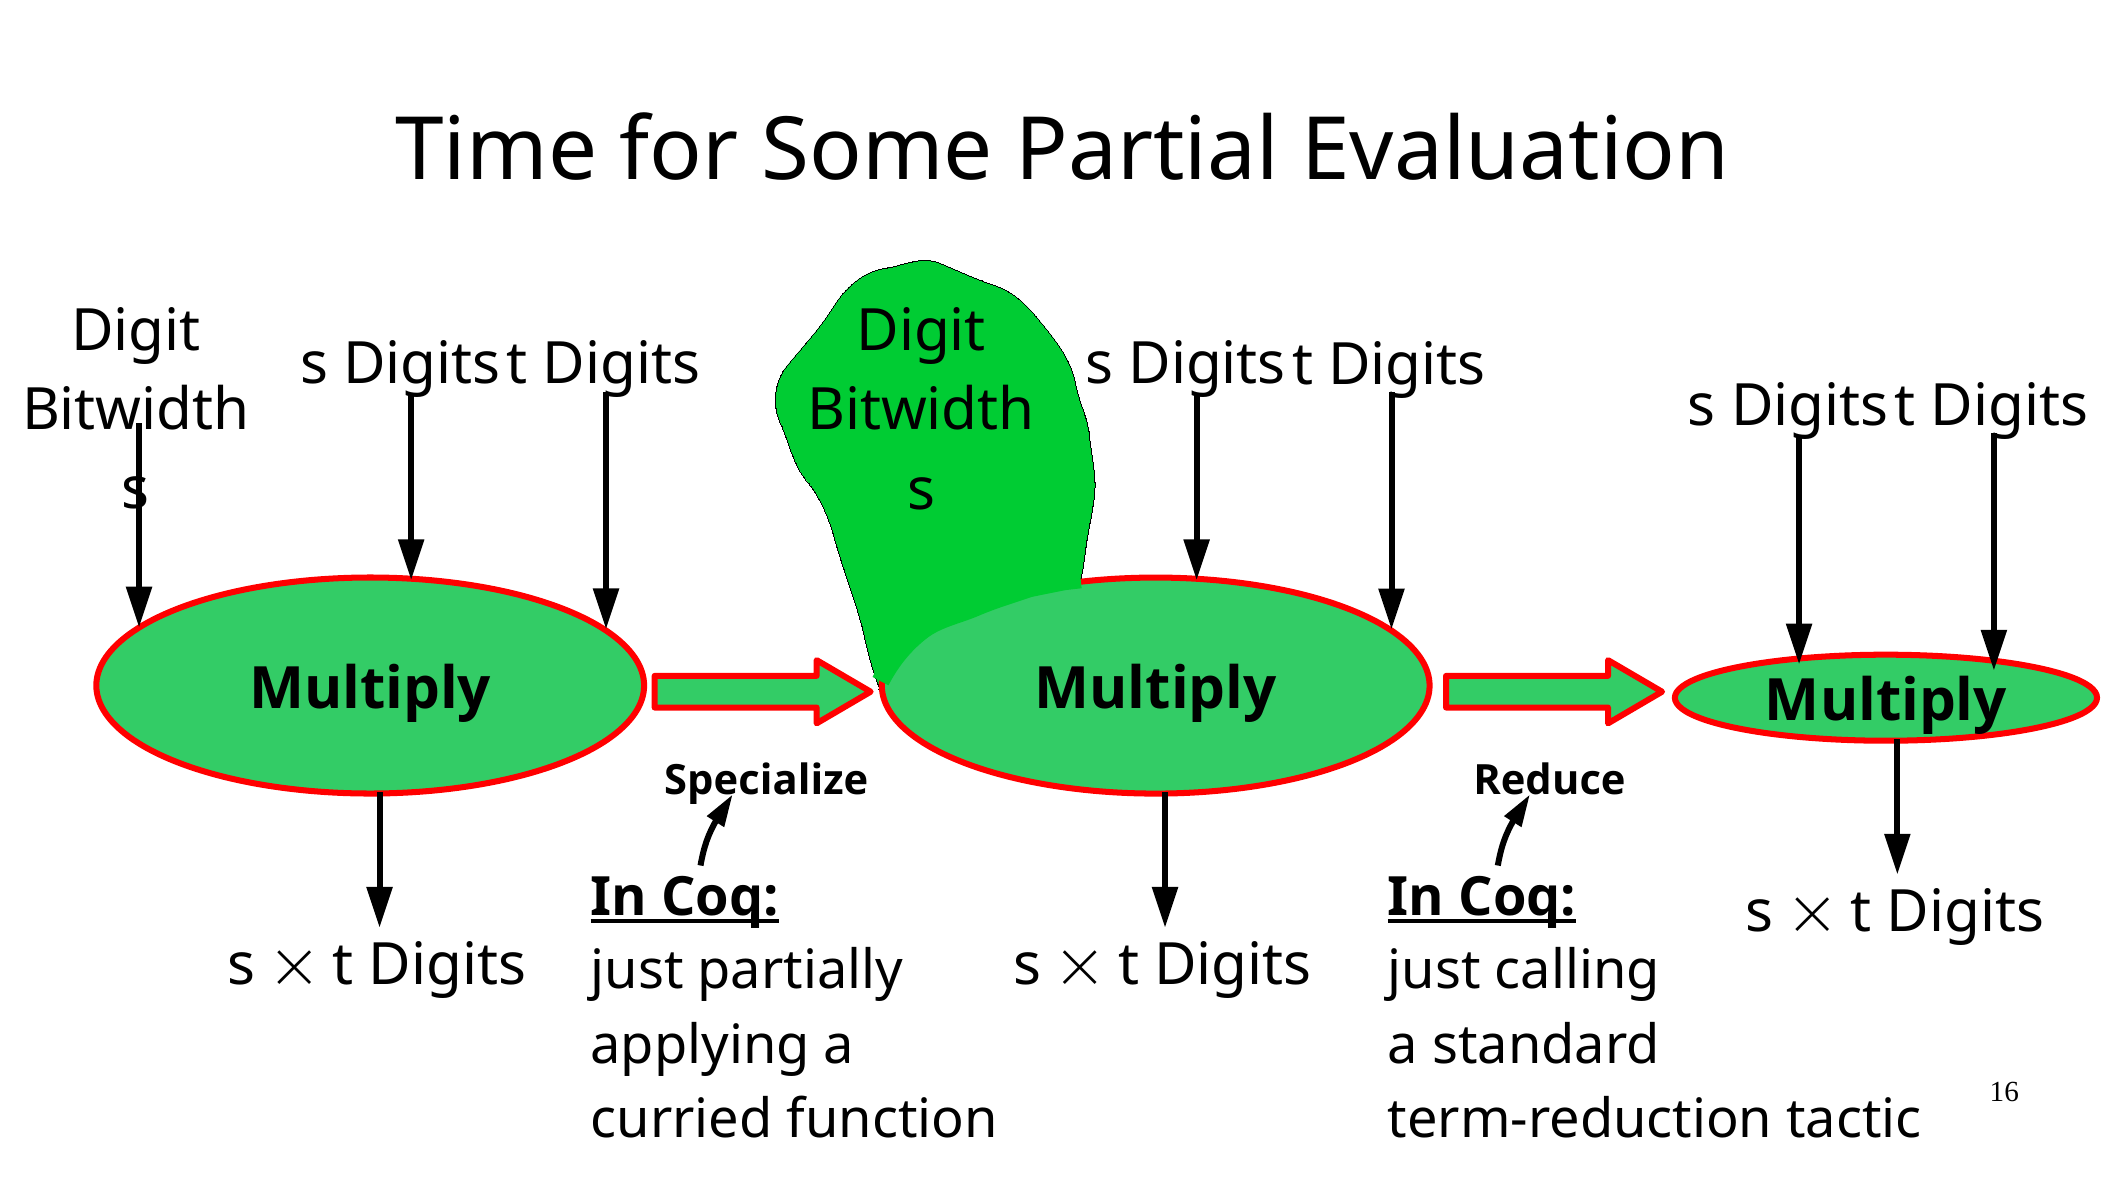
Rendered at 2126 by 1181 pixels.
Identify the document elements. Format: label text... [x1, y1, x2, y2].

text_box t Digits [1277, 314, 1489, 398]
text_box s Digits [285, 314, 491, 398]
text_box s × t Digits [998, 914, 1313, 1003]
text_box In Coq: just calling a standard term-reduction tactic [1373, 849, 1918, 1119]
text_box [857, 260, 980, 280]
text_box Multiply [881, 577, 1430, 794]
text_box Multiply [96, 577, 645, 794]
text_box [775, 359, 1096, 673]
text_box s Digits [1673, 355, 1879, 439]
text_box Specialize [649, 742, 878, 807]
title Time for Some Partial Evaluation [106, 47, 2020, 245]
text_box Reduce [1458, 742, 1636, 807]
text_box s × t Digits [1918, 861, 2045, 950]
text_box Digit Bitwidths [792, 280, 1067, 432]
text_box Digit Bitwidths [7, 280, 281, 432]
text_box t Digits [491, 314, 703, 398]
text_box s Digits [1070, 314, 1277, 398]
text_box t Digits [1879, 355, 2091, 439]
text_box [654, 660, 871, 724]
text_box [876, 680, 882, 691]
text_box In Coq: just partially applying a curried function [575, 849, 998, 1119]
text_box [1446, 660, 1663, 724]
text_box Multiply [1674, 654, 2098, 741]
text_box s × t Digits [213, 914, 527, 1003]
